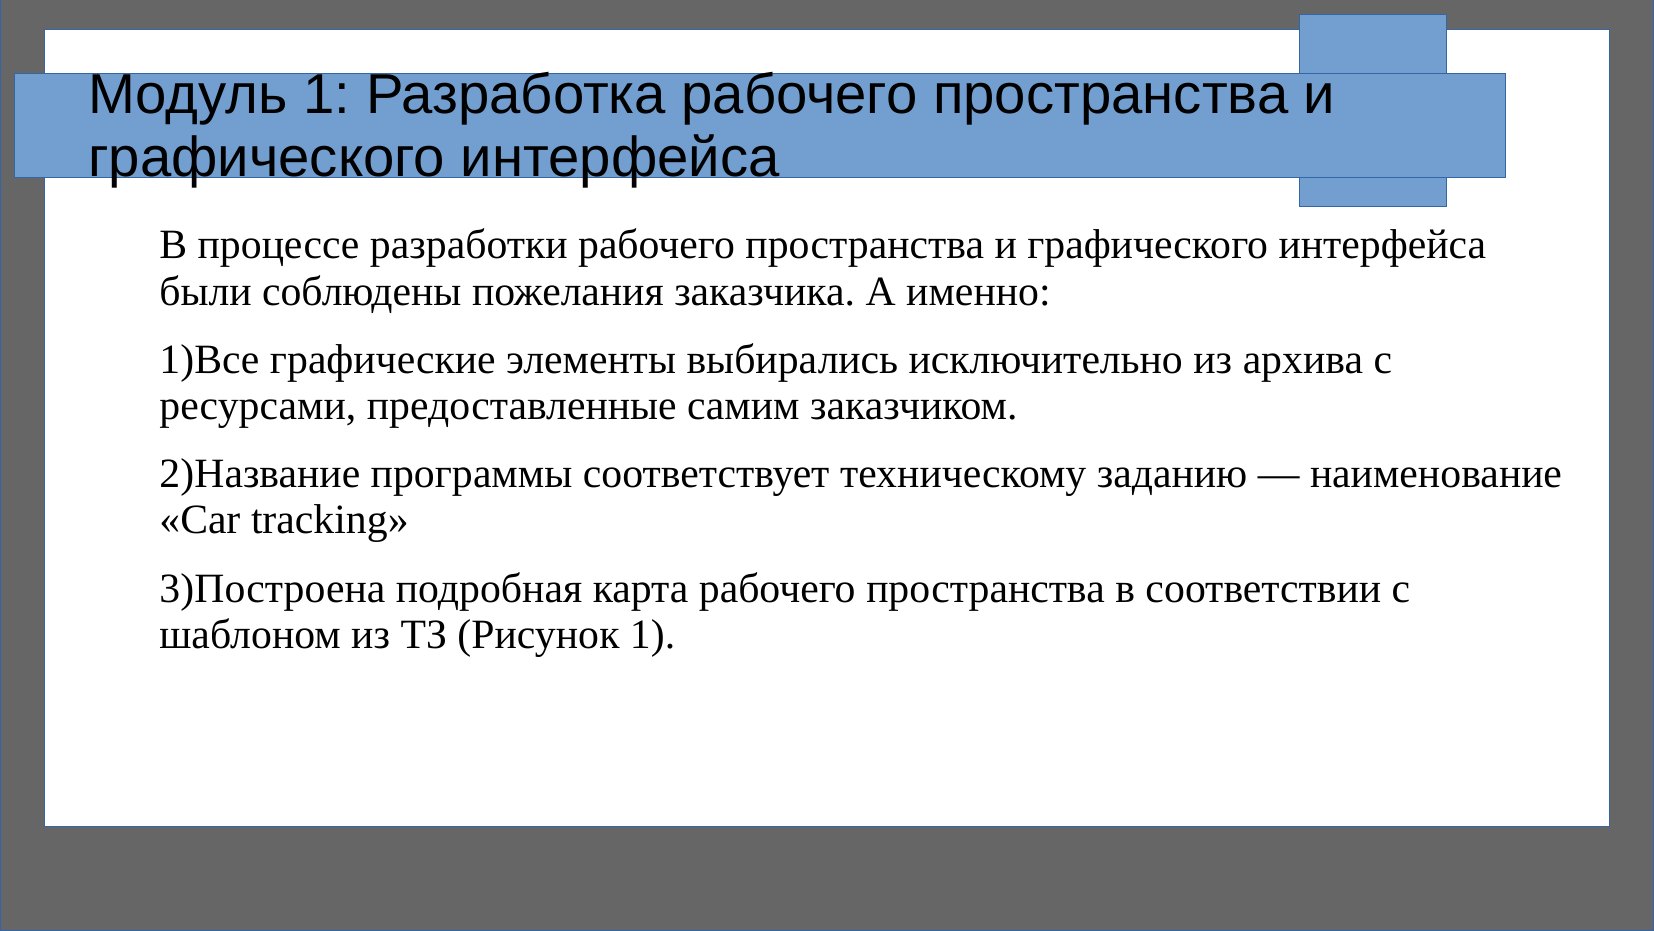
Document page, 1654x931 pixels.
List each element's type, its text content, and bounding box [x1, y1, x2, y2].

list В процессе разработки рабочего пространства и графического интерфейса были соблюдены пожелания заказчика. А именно: 1)Все графические элементы выбирались исключительно из архива с ресурсами, предоставленные самим заказчиком. 2)Название программы соответствует техническому заданию — наименование «Car tracking» 3)Построена подробная карта рабочего пространства в соответствии с шаблоном из ТЗ (Рисунок 1). [88, 221, 1565, 813]
title Модуль 1: Разработка рабочего пространства и графического интерфейса [88, 62, 1506, 189]
